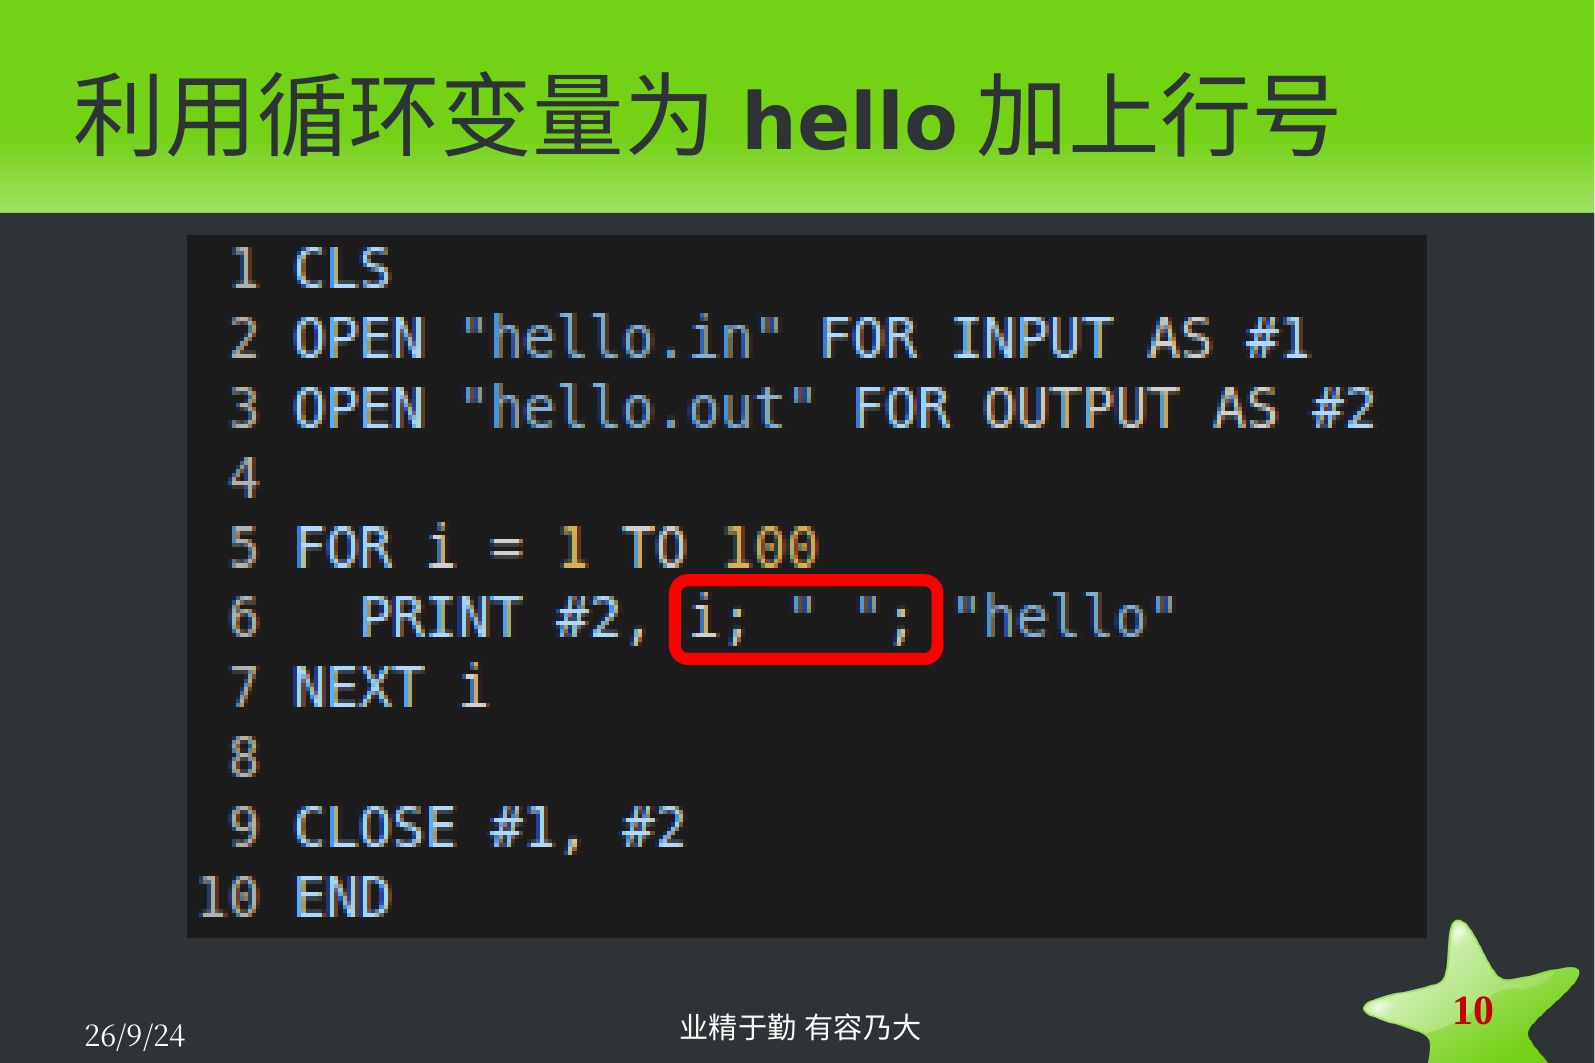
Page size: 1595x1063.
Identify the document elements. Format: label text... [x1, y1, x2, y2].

picture [0, 0, 1595, 1063]
title 利用循环变量为hello加上行号 [74, 25, 1510, 203]
